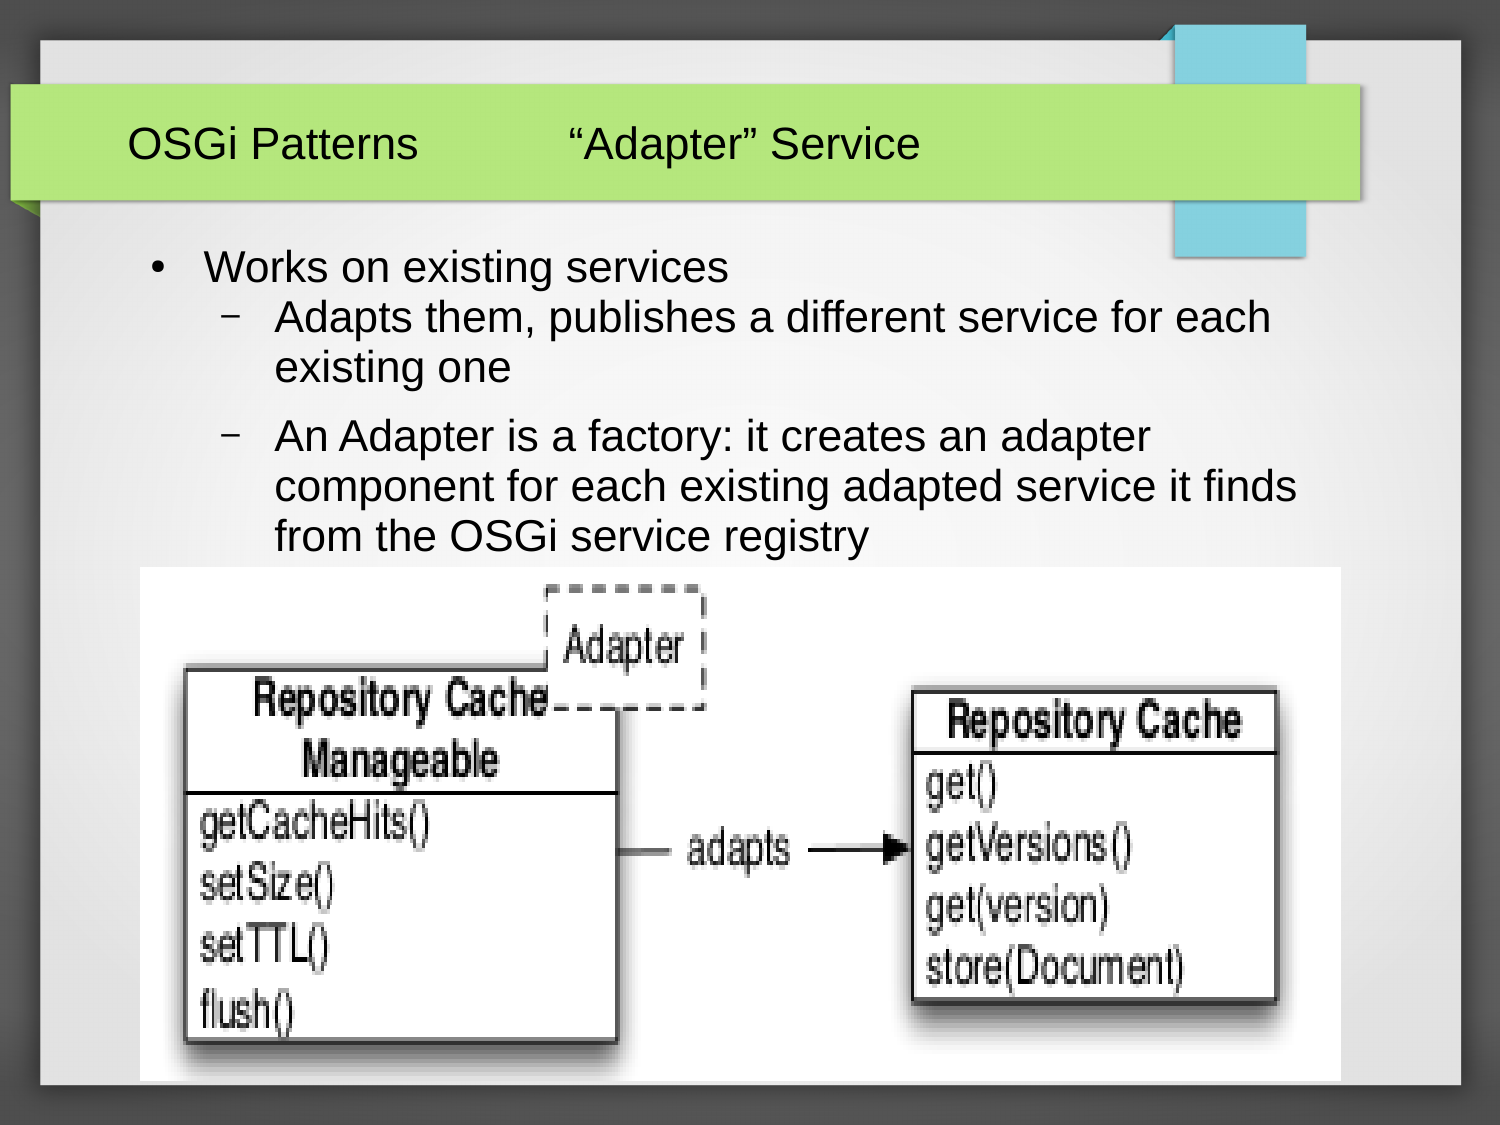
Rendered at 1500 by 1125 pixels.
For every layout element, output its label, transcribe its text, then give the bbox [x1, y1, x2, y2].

list Works on existing services Adapts them, publishes a different service for each existing one An Adapter is a factory: it creates an adapter component for each existing adapted service it finds from the OSGi service registry [117, 234, 1393, 638]
title OSGi Patterns “Adapter” Service [112, 42, 1454, 246]
picture [0, 0, 1500, 1125]
